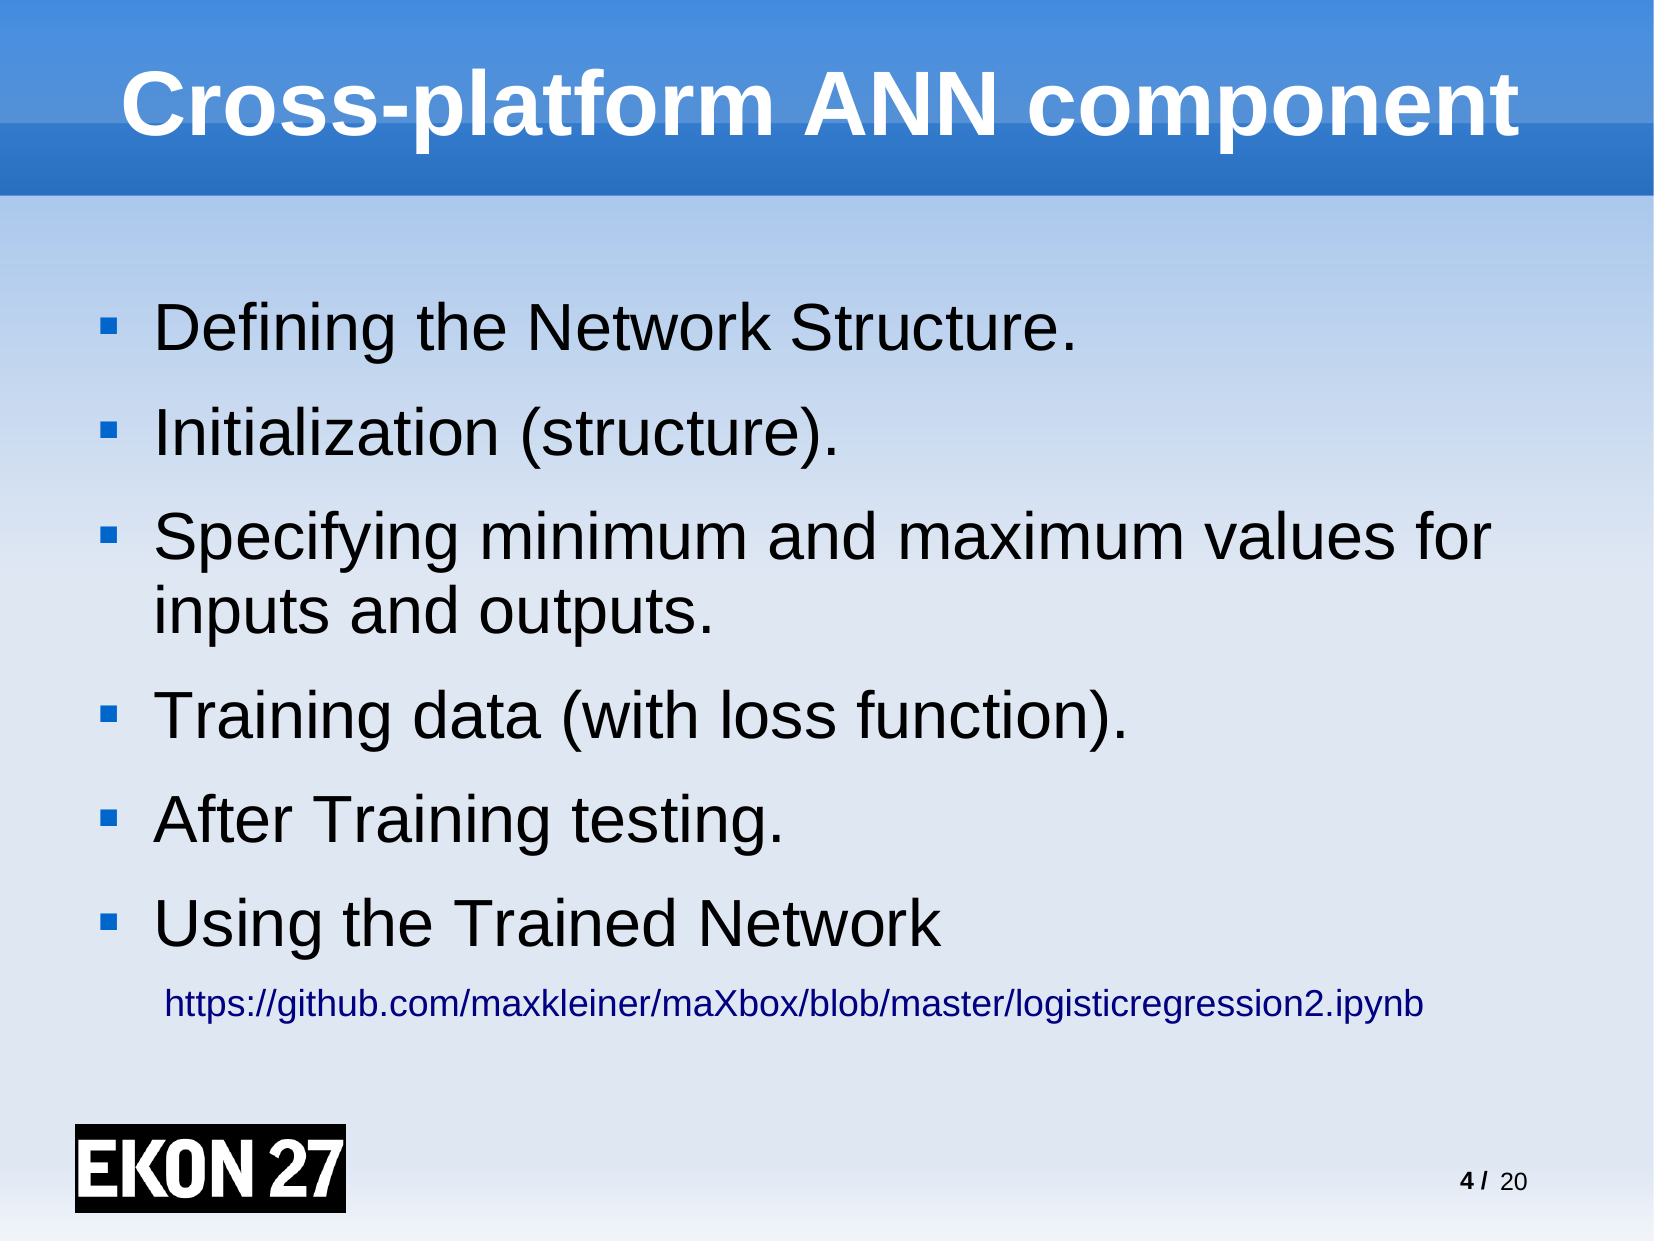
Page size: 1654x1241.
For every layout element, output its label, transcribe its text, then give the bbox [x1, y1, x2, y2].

picture [0, 0, 1654, 1241]
text_box https://github.com/maxkleiner/maXbox/blob/master/logisticregression2.ipynb [149, 975, 1501, 1074]
title Cross-platform ANN component [76, 7, 1565, 200]
list Defining the Network Structure. Initialization (structure). Specifying minimum and maximum values for inputs and outputs. Training data (with loss function). After Training testing. Using the Trained Network [82, 290, 1571, 1094]
